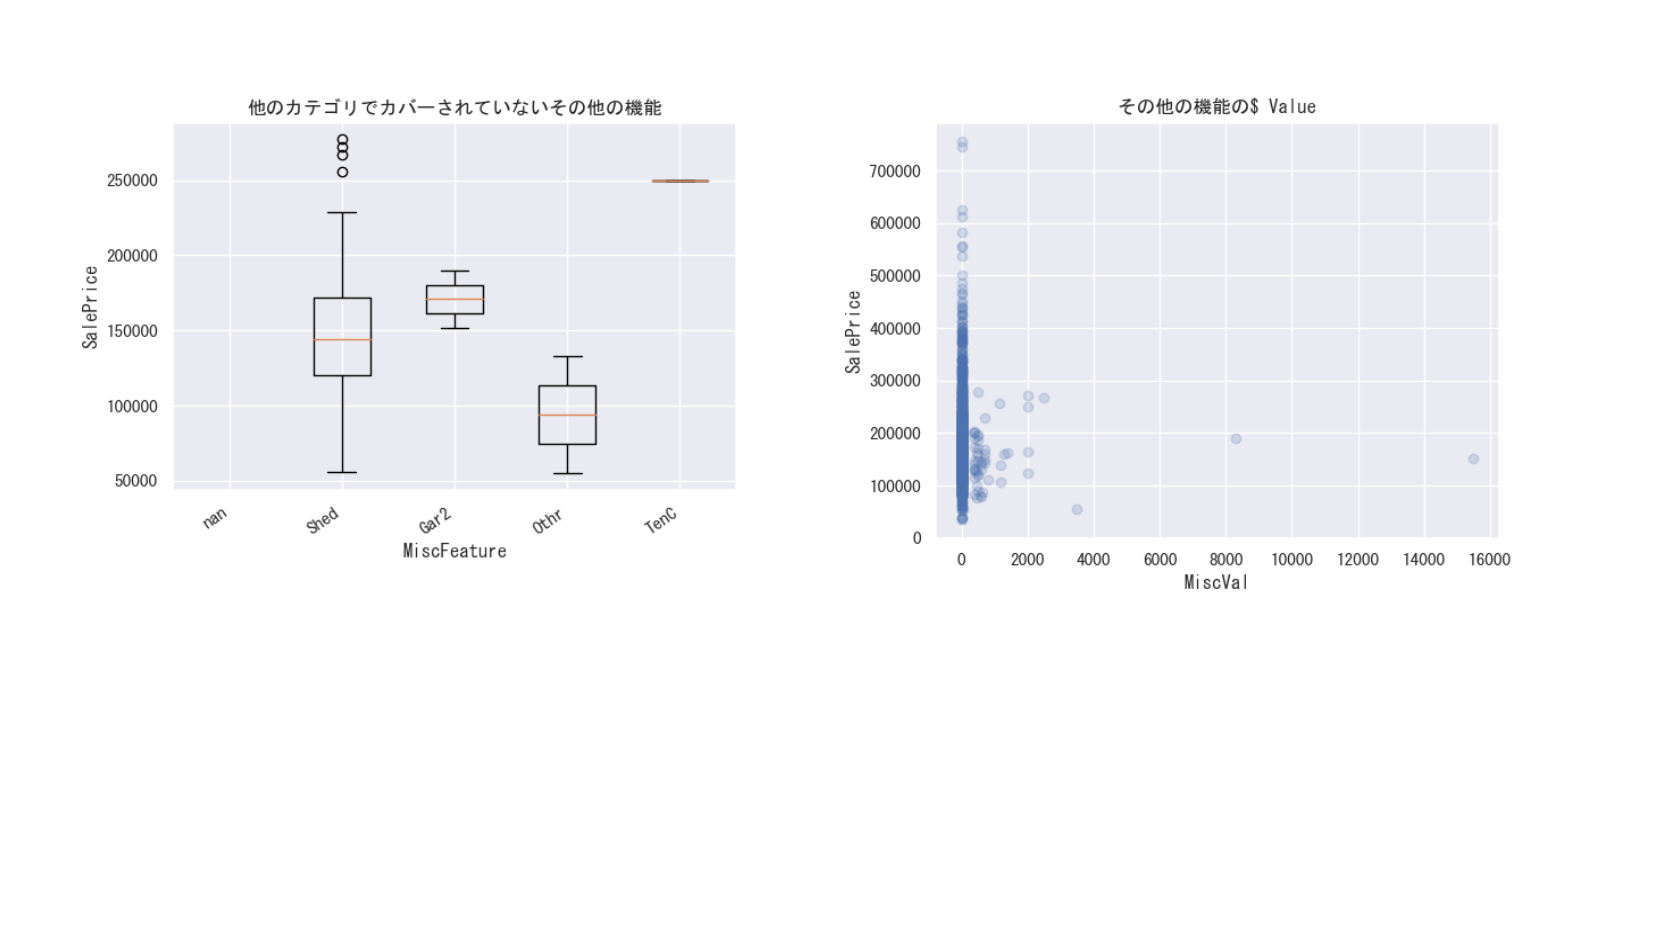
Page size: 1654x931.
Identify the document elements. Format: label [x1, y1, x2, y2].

picture [82, 58, 809, 598]
picture [845, 58, 1572, 598]
